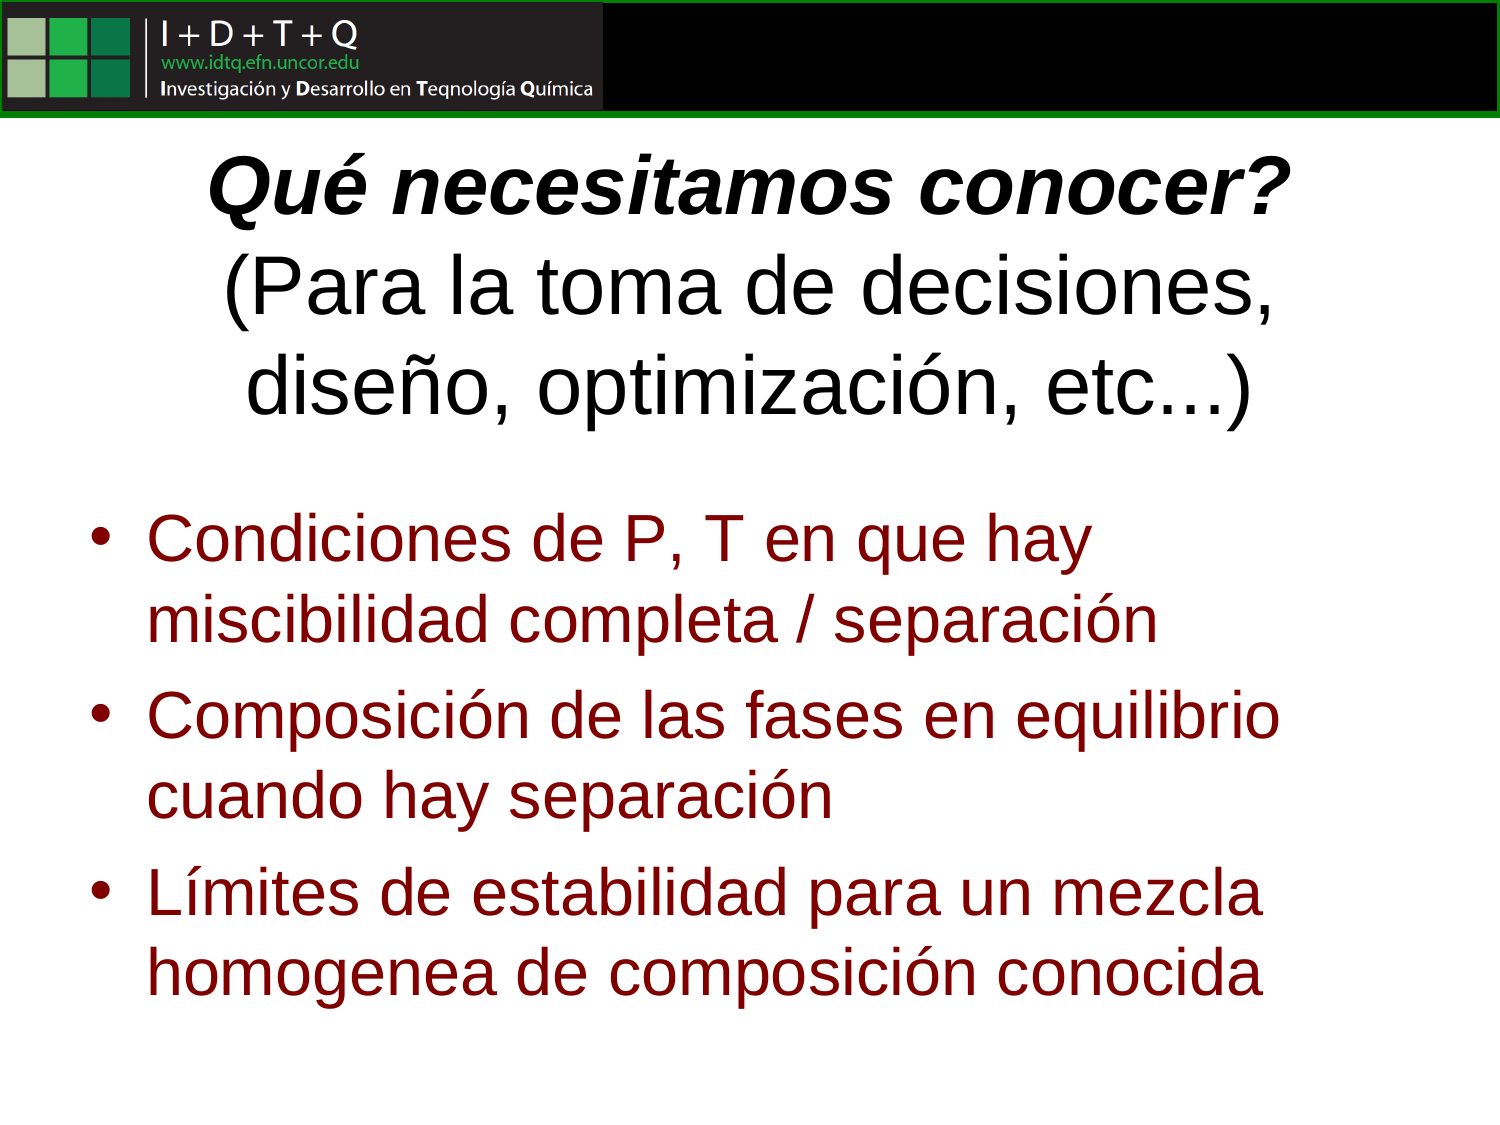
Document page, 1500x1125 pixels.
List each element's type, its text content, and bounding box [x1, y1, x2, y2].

list Condiciones de P, T en que hay miscibilidad completa / separación Composición de las fases en equilibrio cuando hay separación Límites de estabilidad para un mezcla homogenea de composición conocida [75, 487, 1426, 1075]
picture [2, 2, 603, 110]
title Qué necesitamos conocer? (Para la toma de decisiones, diseño, optimización, etc...) [112, 123, 1388, 439]
